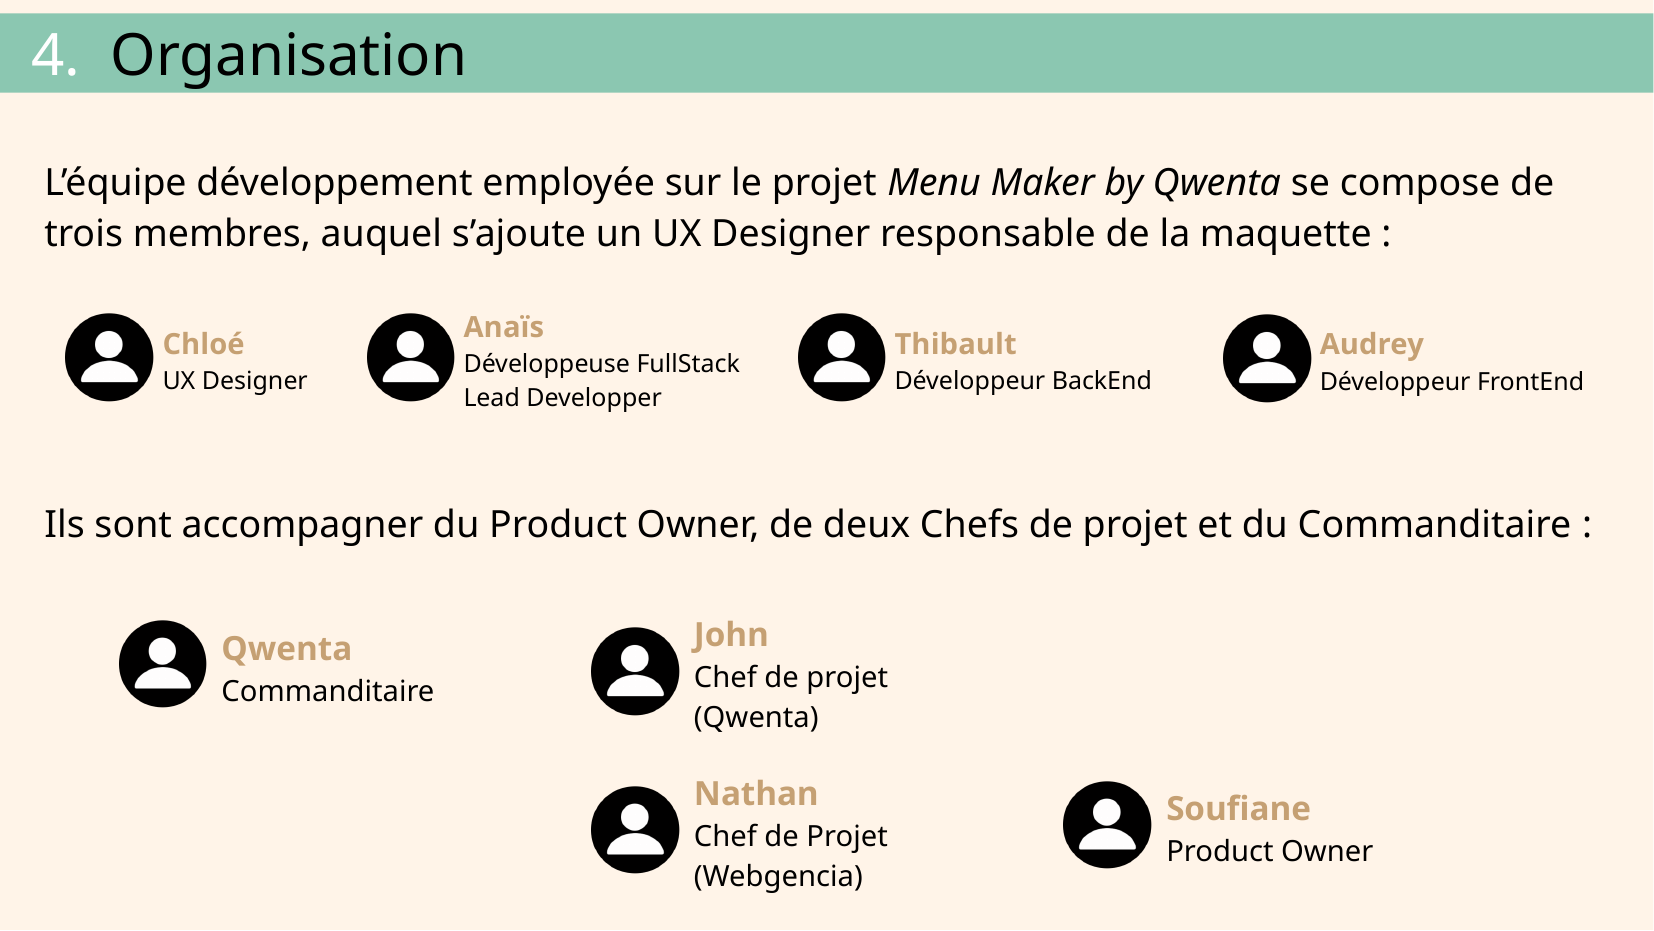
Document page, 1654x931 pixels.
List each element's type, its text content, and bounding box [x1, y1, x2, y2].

picture [590, 626, 680, 716]
title 4. Organisation [0, 17, 1654, 89]
text_box John Chef de projet (Qwenta) [679, 612, 945, 735]
text_box Thibault Développeur BackEnd [879, 315, 1199, 404]
text_box Anaïs Développeuse FullStack Lead Developper [448, 301, 774, 420]
text_box Audrey Développeur FrontEnd [1305, 314, 1625, 408]
picture [118, 619, 207, 709]
picture [64, 312, 154, 402]
text_box Soufiane Product Owner [1151, 783, 1412, 872]
text_box Qwenta Commanditaire [206, 622, 467, 712]
text_box Nathan Chef de Projet (Webgencia) [679, 771, 945, 894]
text_box Ils sont accompagner du Product Owner, de deux Chefs de projet et du Commanditaire : [29, 490, 1625, 593]
text_box Chloé UX Designer [154, 318, 355, 402]
picture [590, 785, 680, 875]
text_box L’équipe développement employée sur le projet Menu Maker by Qwenta se compose de trois membres, auquel s’ajoute un UX Designer responsable de la maquette : [29, 147, 1625, 266]
picture [797, 312, 886, 402]
picture [1222, 313, 1312, 403]
picture [1062, 780, 1152, 869]
picture [366, 312, 455, 402]
